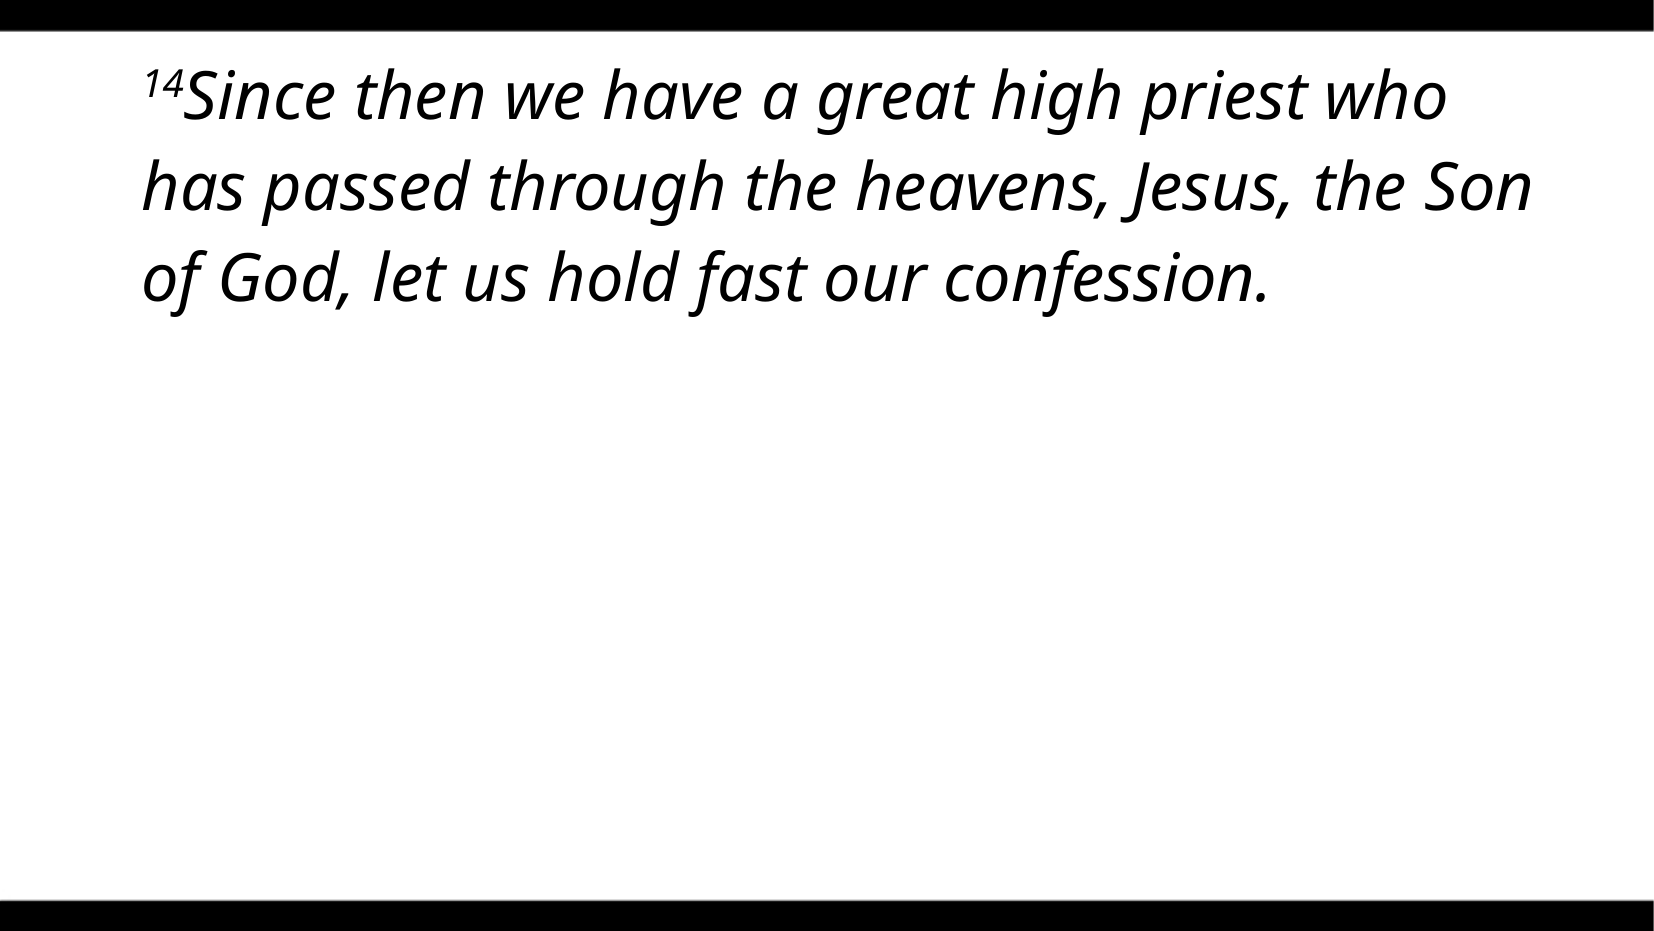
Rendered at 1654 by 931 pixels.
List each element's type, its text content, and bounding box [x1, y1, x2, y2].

picture [0, 0, 1654, 931]
text_box 14Since then we have a great high priest who has passed through the heavens, Jesus, the Son of God, let us hold fast our confession. [126, 41, 1552, 357]
